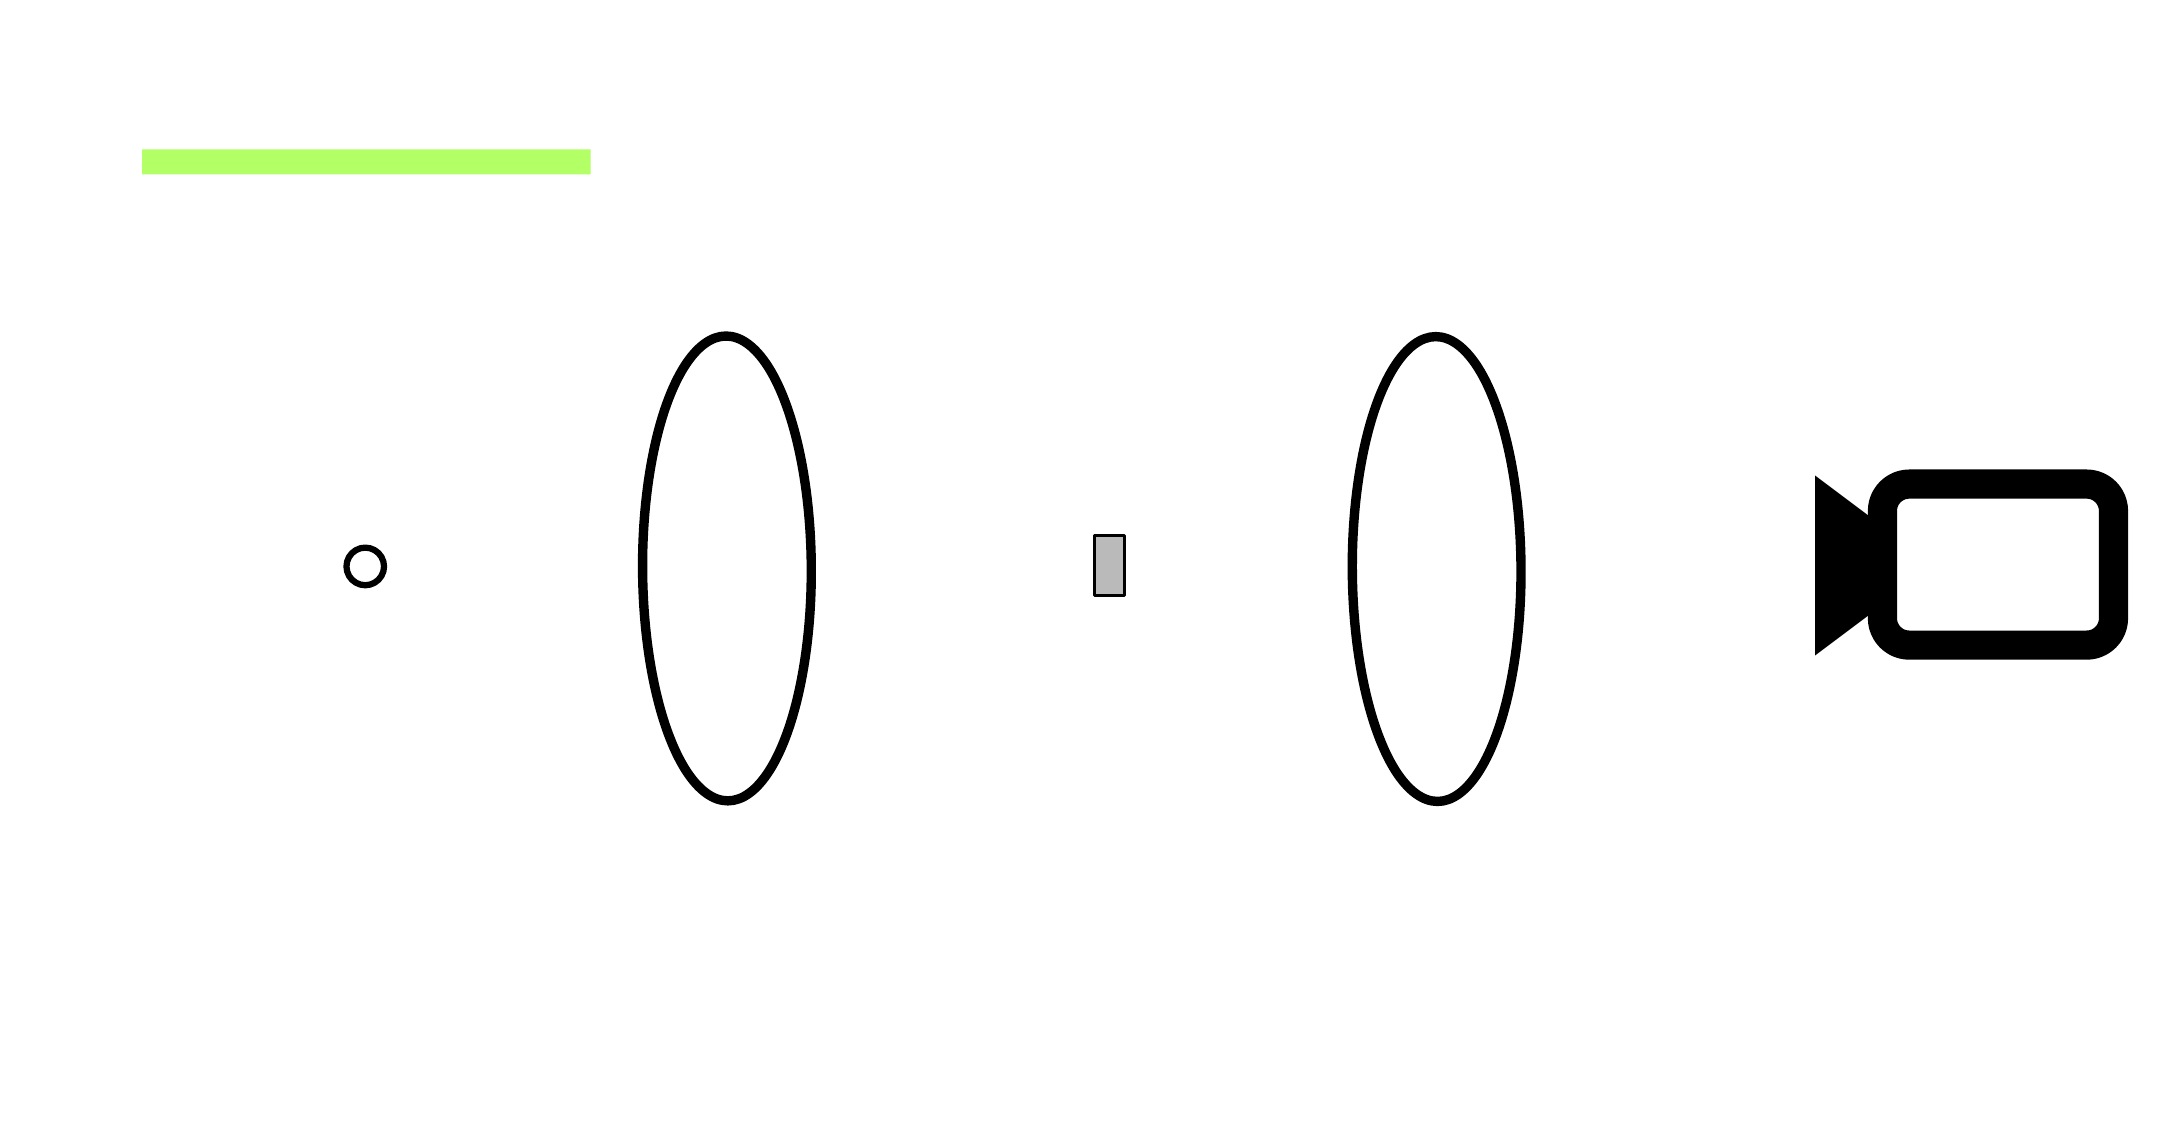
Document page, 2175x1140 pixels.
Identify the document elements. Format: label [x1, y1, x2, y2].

text_box [1882, 484, 2114, 646]
text_box [1815, 475, 1876, 656]
text_box [1352, 336, 1522, 802]
text_box [1094, 535, 1125, 596]
text_box [642, 336, 812, 801]
